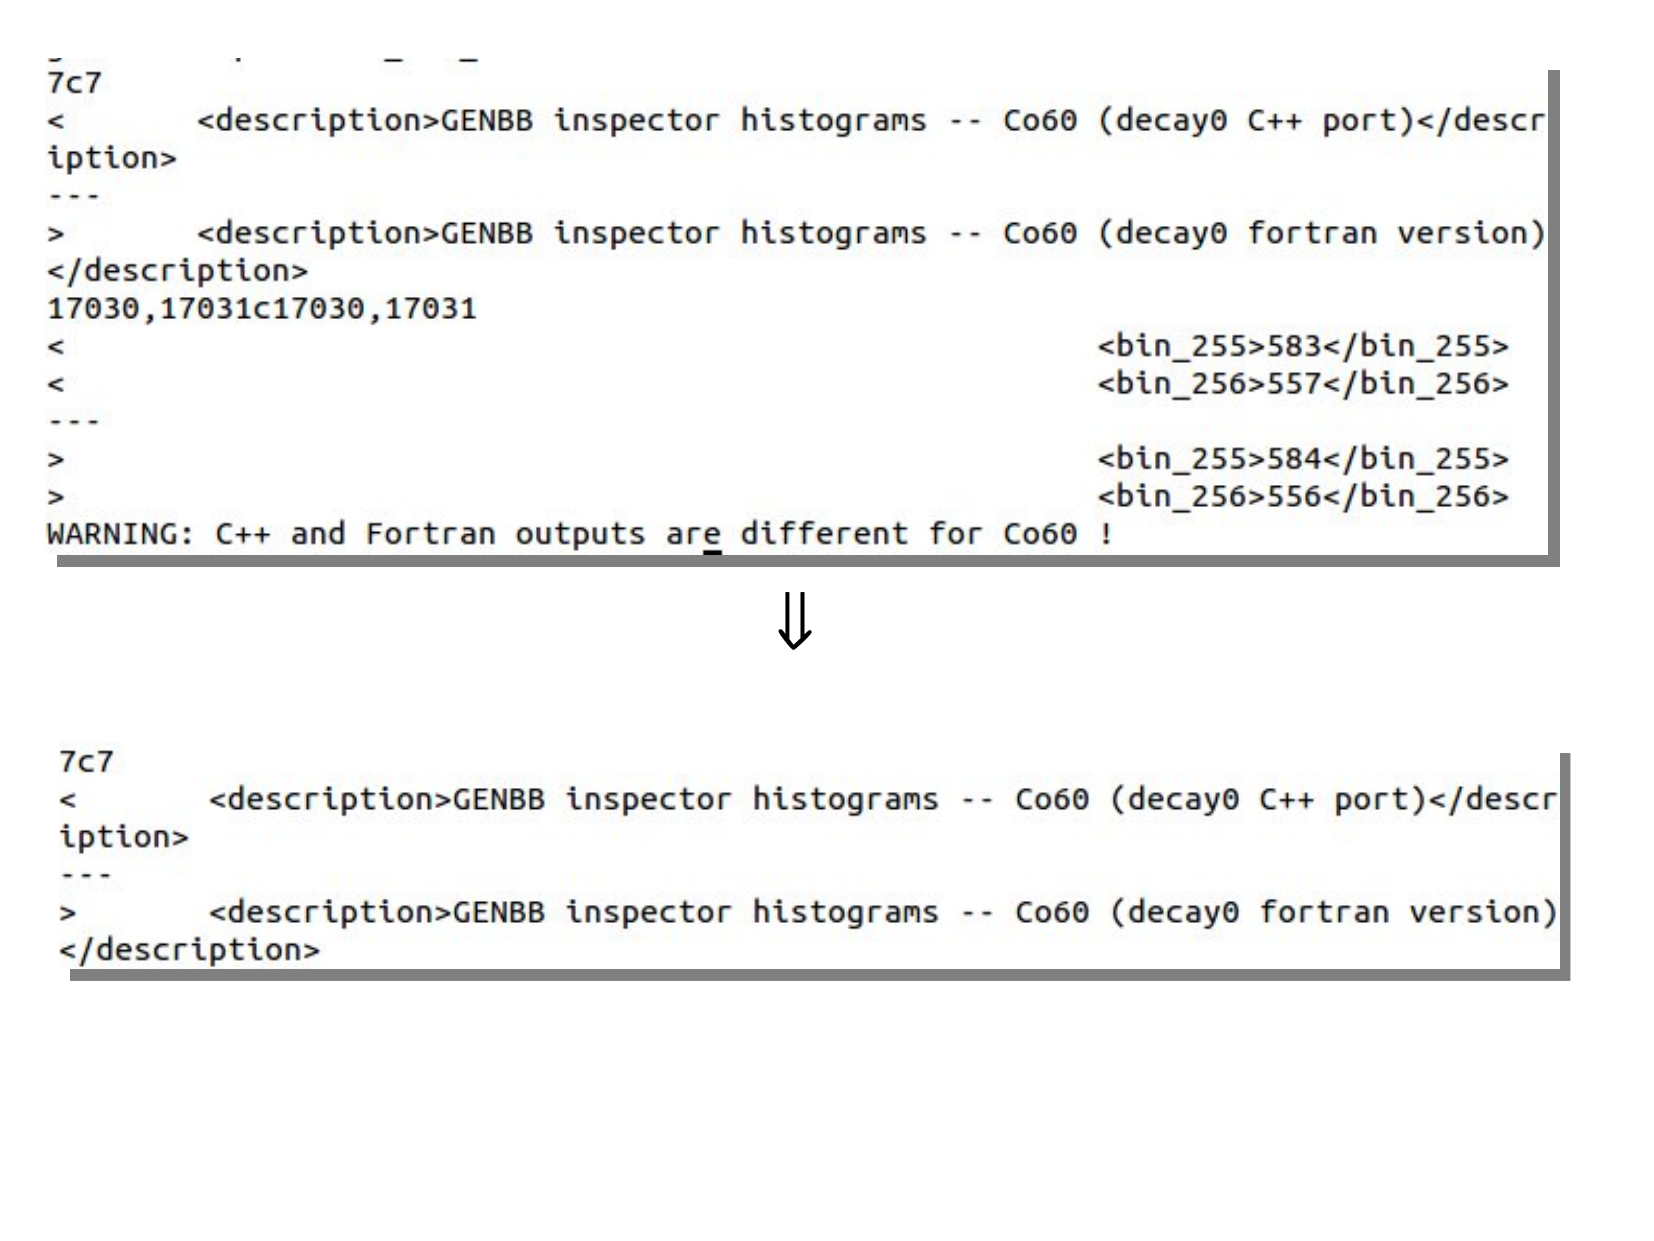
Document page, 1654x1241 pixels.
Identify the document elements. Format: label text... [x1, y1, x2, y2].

picture [59, 741, 1560, 969]
picture [45, 58, 1548, 555]
text_box ß [755, 585, 851, 709]
